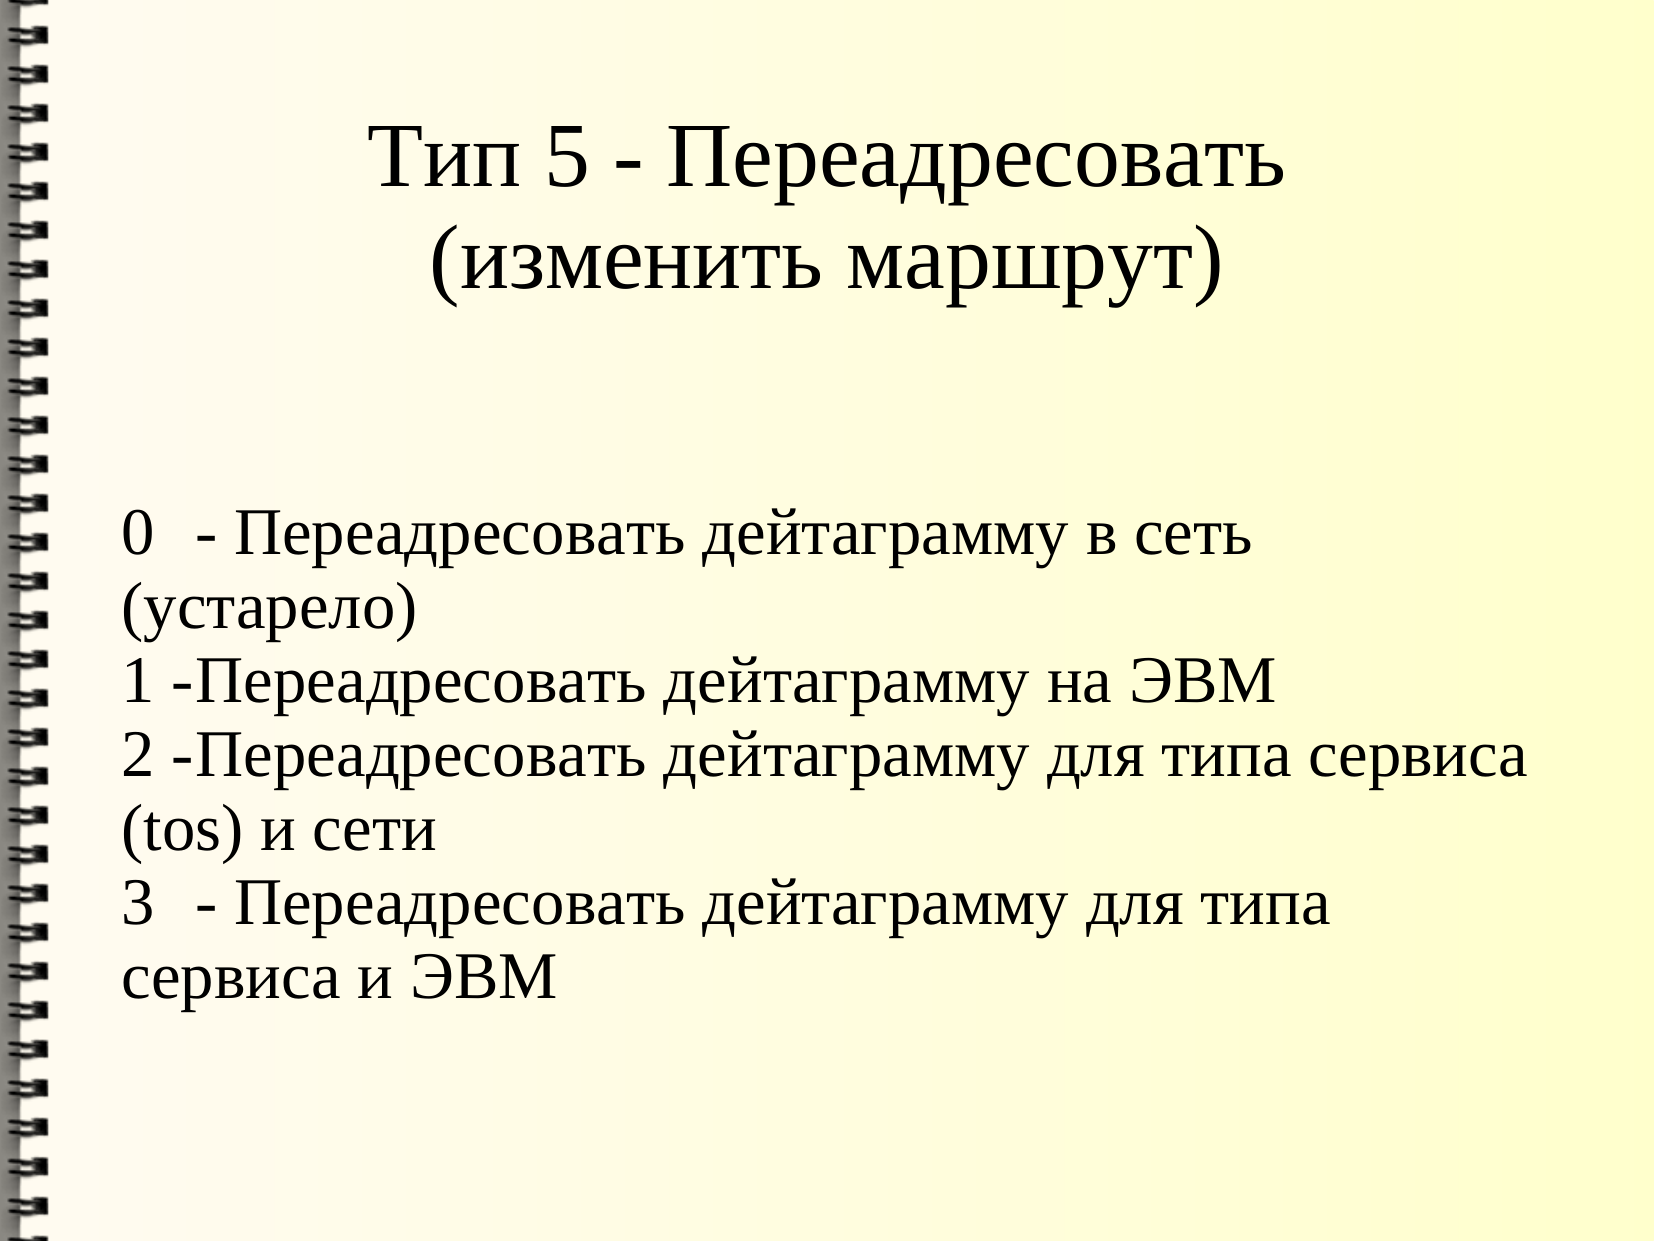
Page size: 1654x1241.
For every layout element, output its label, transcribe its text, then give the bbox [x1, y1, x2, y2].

picture [0, 0, 1654, 1241]
subtitle 0 - Переадресовать дейтаграмму в сеть (устарело) 1 - Переадресовать дейтаграмму на ЭВМ 2 - Переадресовать дейтаграмму для типа сервиса (tos) и сети 3 - Переадресовать дейтаграмму для типа сервиса и ЭВМ [121, 352, 1534, 1156]
title Тип 5 - Переадресовать (изменить маршрут) [121, 104, 1534, 308]
